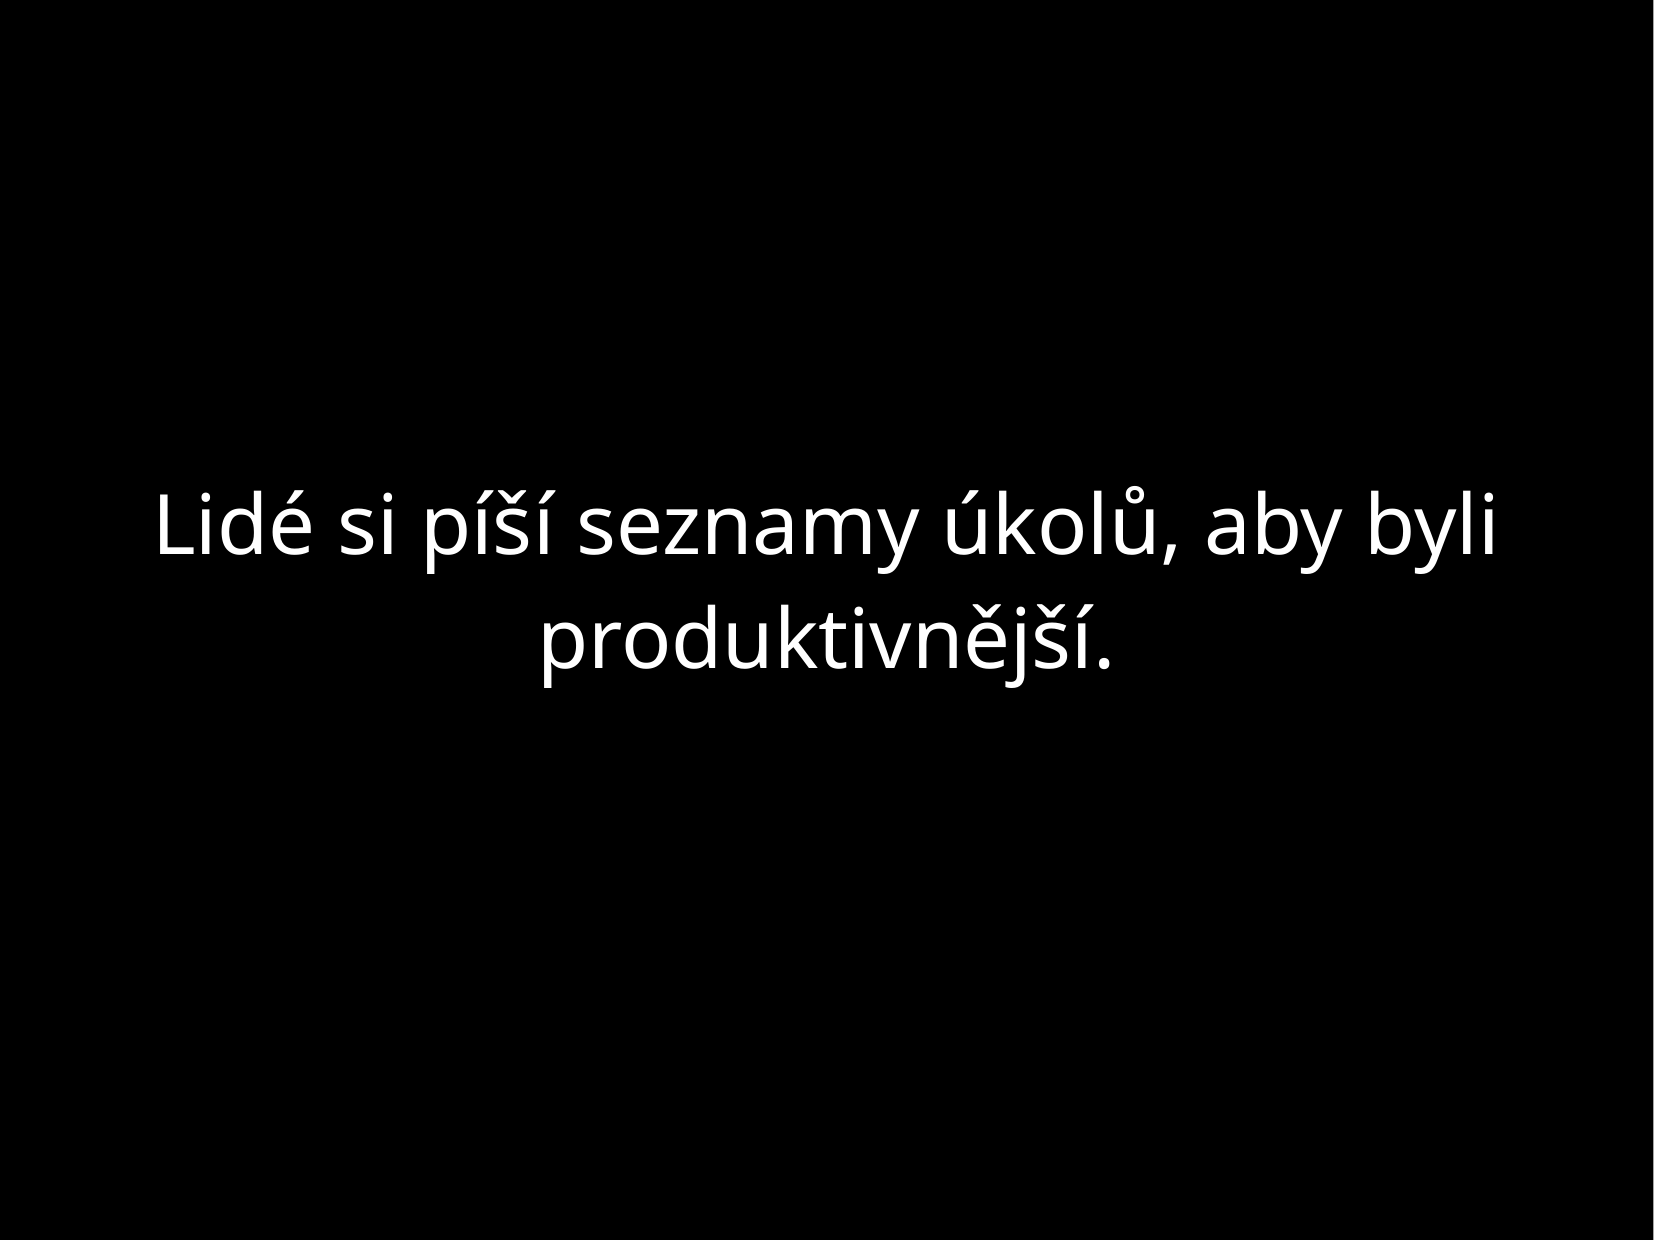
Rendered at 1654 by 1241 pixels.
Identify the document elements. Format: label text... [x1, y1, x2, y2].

subtitle Lidé si píší seznamy úkolů, aby byli produktivnější. [82, 49, 1571, 1109]
